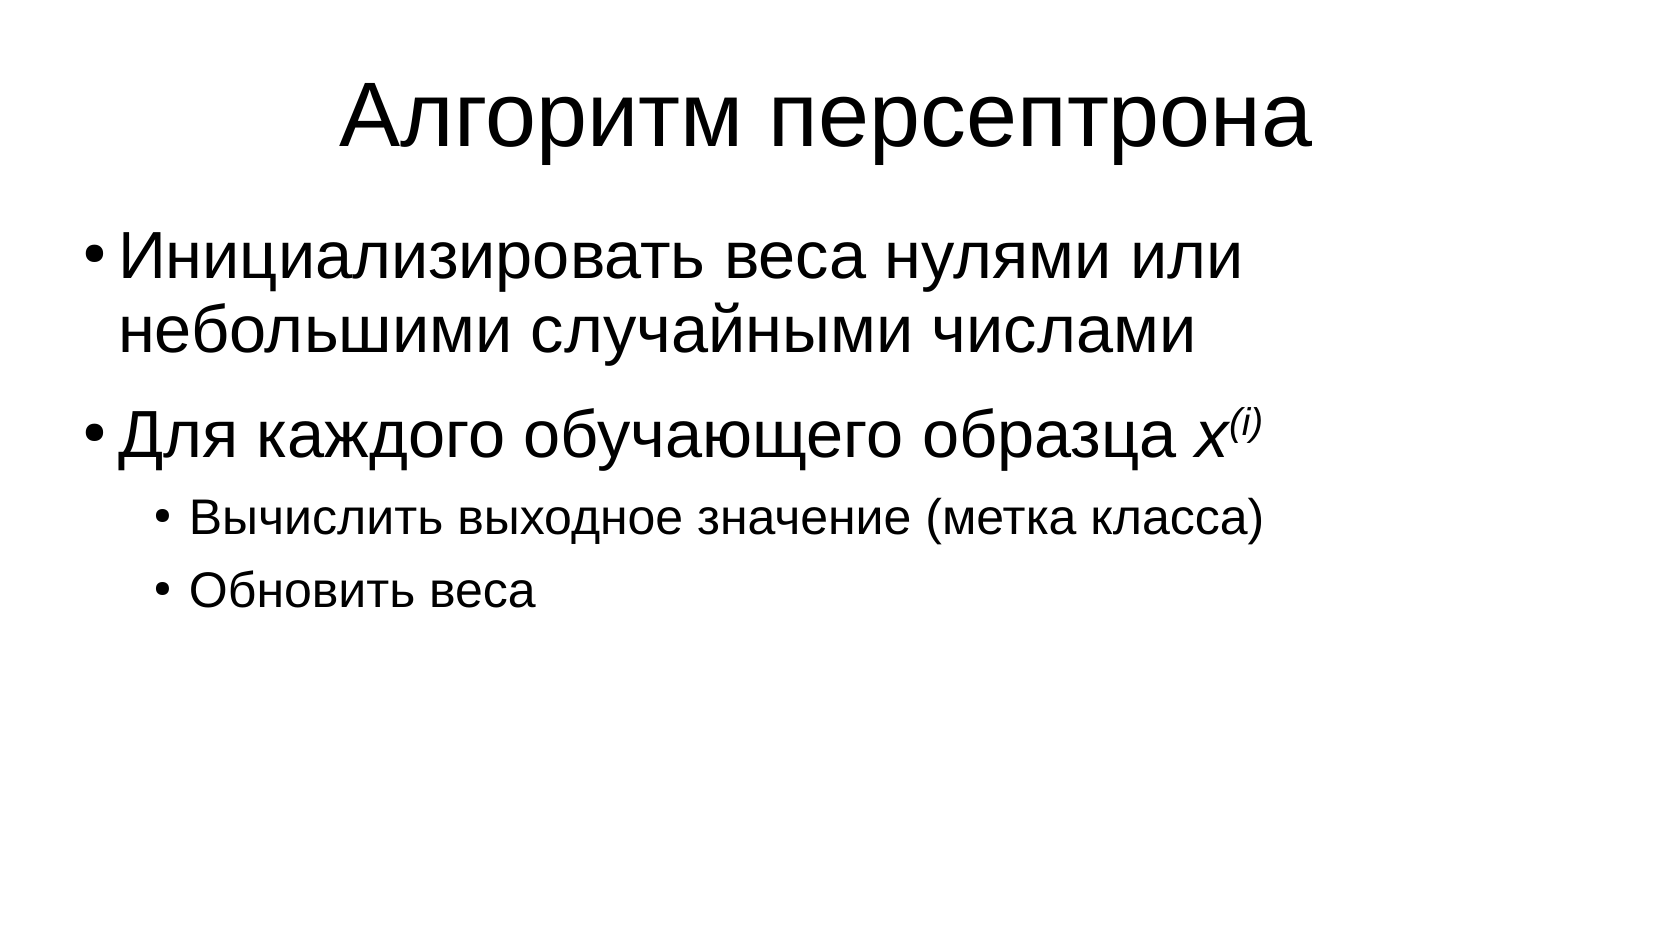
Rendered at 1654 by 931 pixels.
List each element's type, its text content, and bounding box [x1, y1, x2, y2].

list Инициализировать веса нулями или небольшими случайными числами Для каждого обучающего образца x(i) Вычислить выходное значение (метка класса) Обновить веса [82, 217, 1571, 758]
title Алгоритм персептрона [82, 37, 1571, 193]
